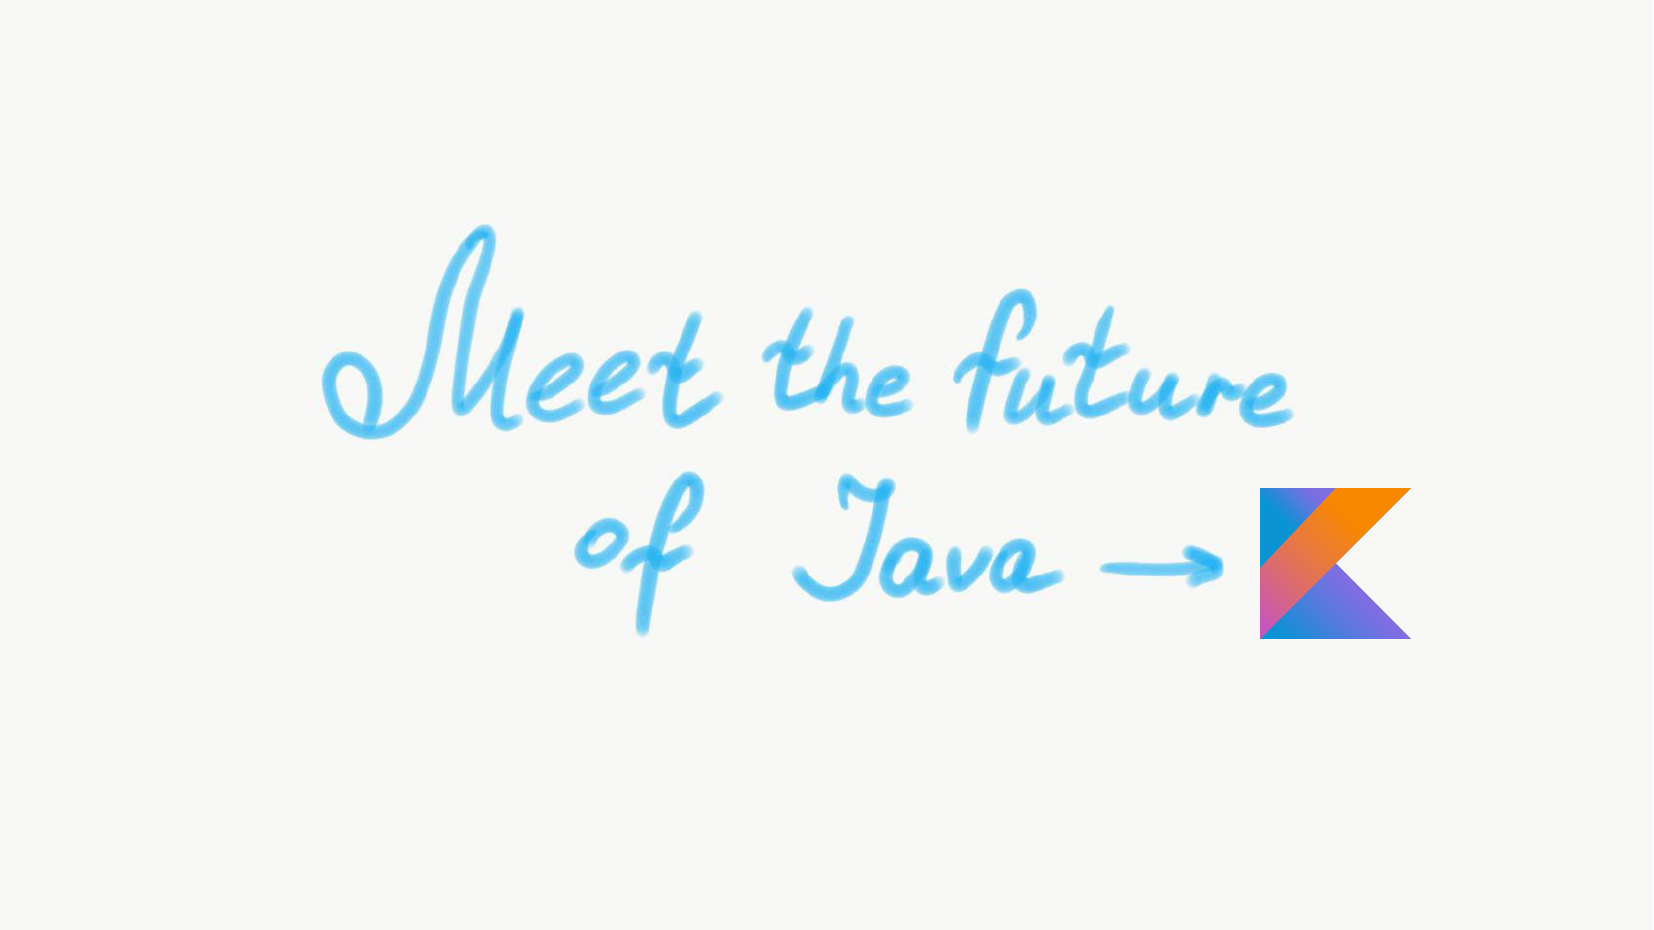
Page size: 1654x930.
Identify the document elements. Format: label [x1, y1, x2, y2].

picture [172, 0, 1413, 929]
